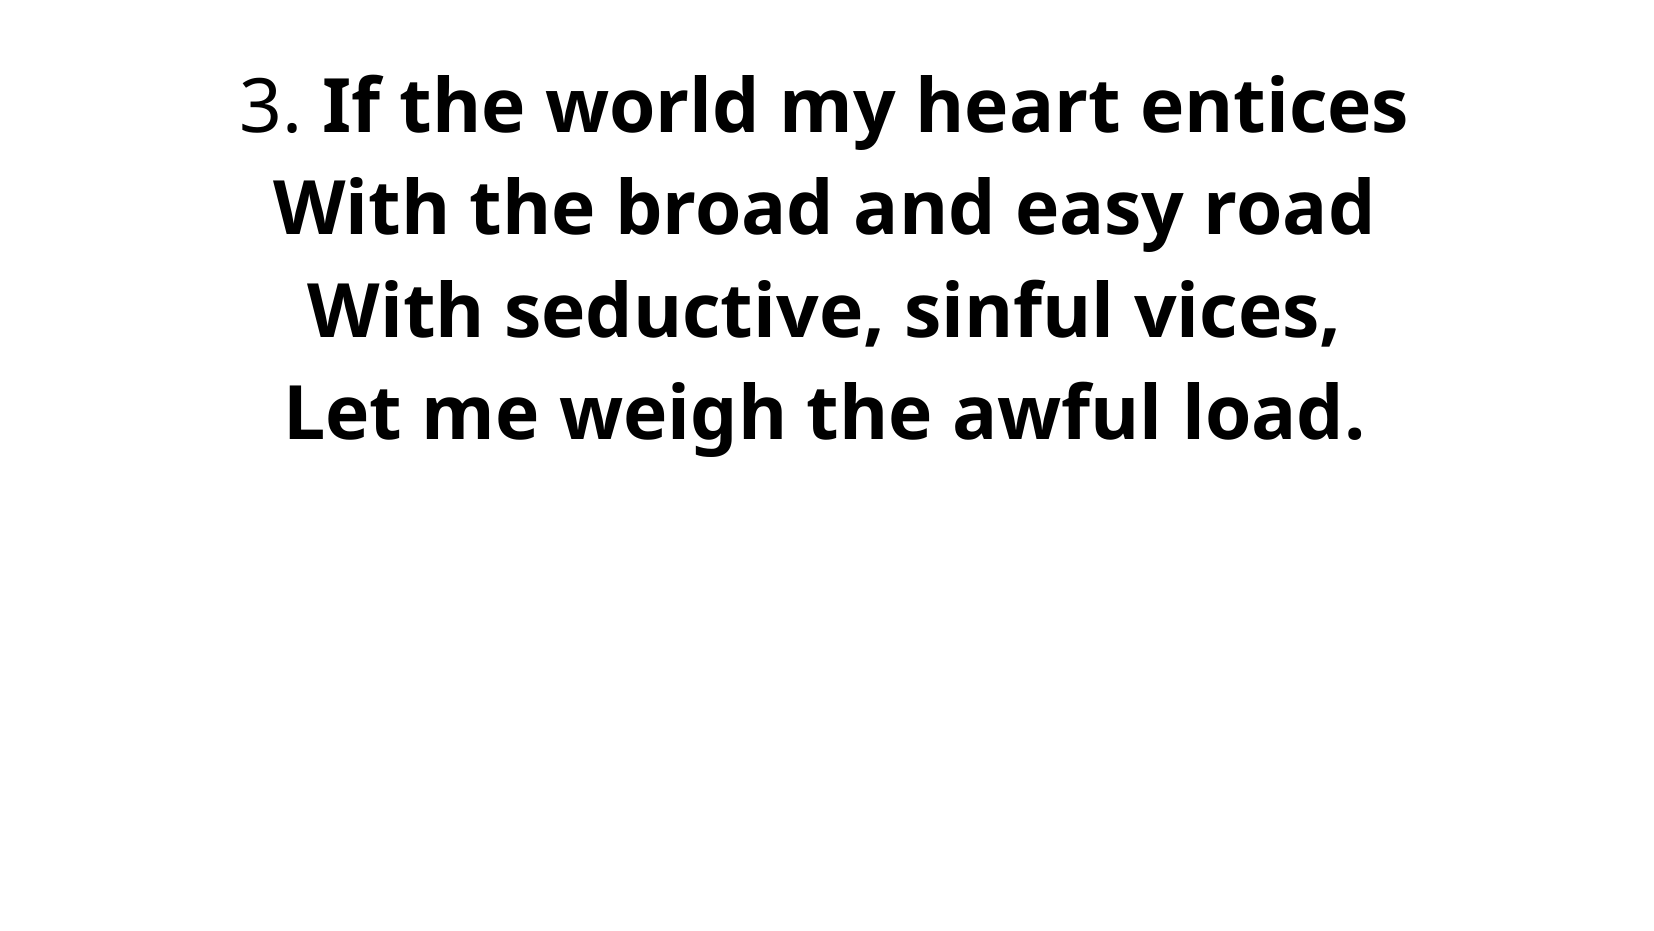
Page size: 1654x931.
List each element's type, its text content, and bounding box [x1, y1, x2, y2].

text_box 3. If the world my heart entices With the broad and easy road With seductive, sinful vices, Let me weigh the awful load. [105, 45, 1546, 460]
